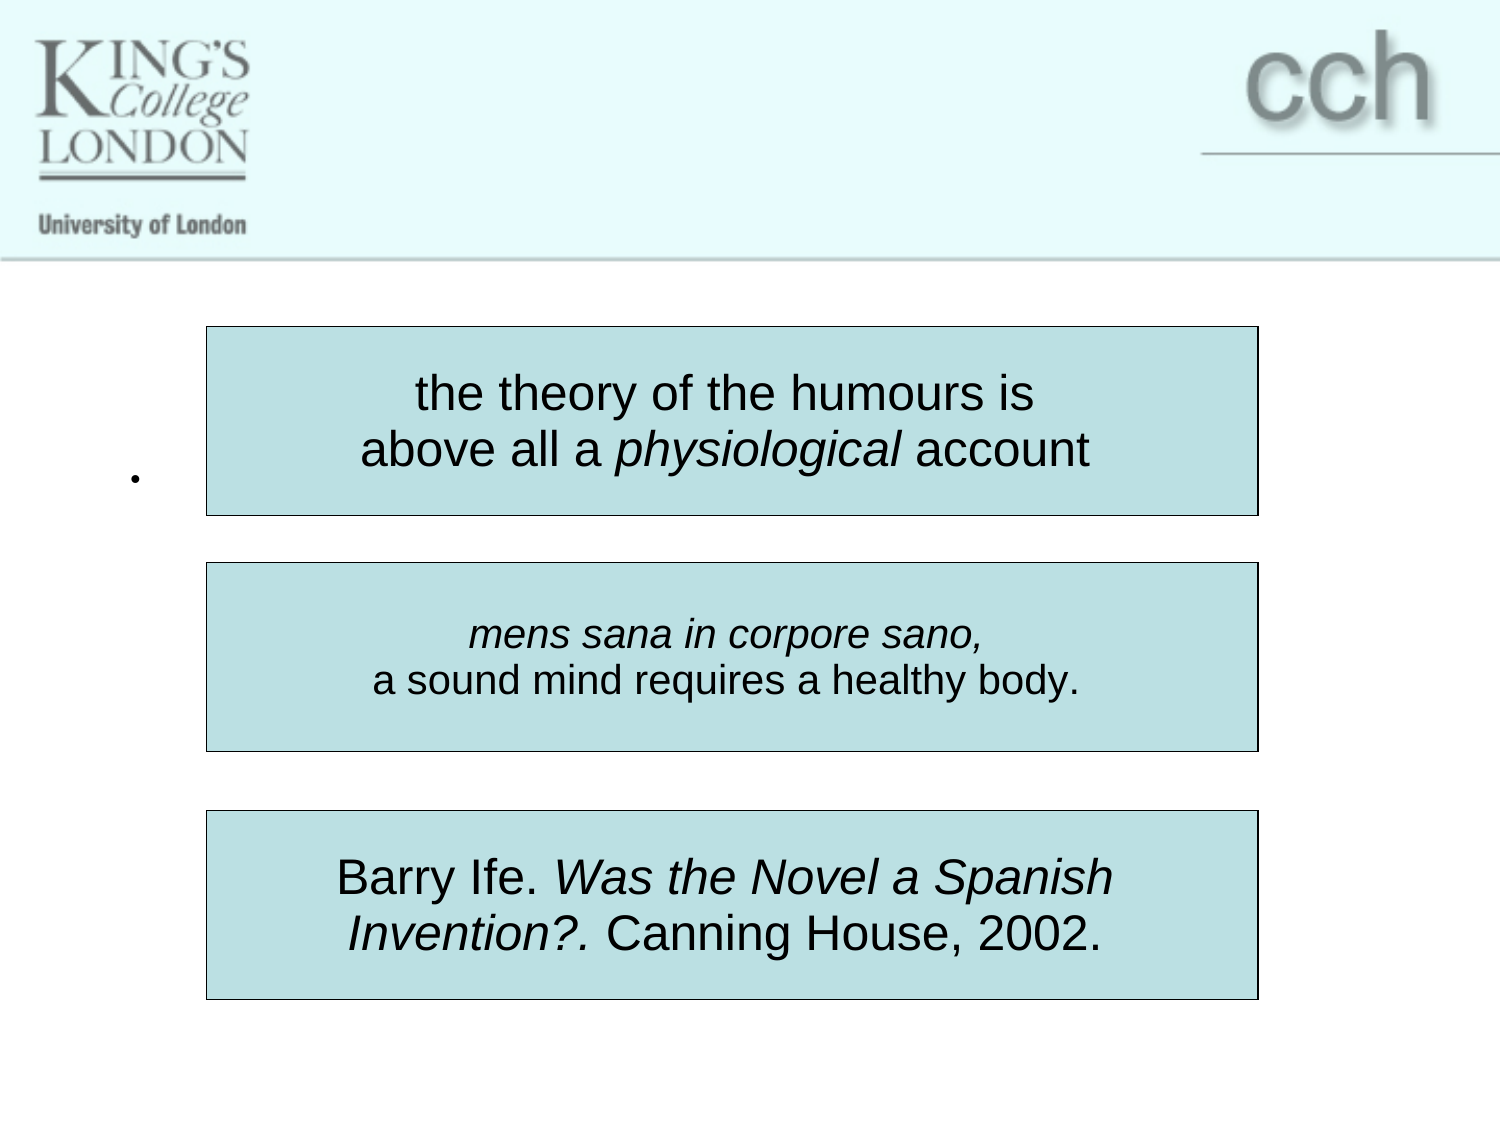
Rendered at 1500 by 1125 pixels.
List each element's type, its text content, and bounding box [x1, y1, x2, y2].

text_box the theory of the humours is above all a physiological account [206, 326, 1258, 516]
text_box Barry Ife. Was the Novel a Spanish Invention?. Canning House, 2002. [206, 810, 1258, 1000]
text_box mens sana in corpore sano, a sound mind requires a healthy body. [206, 562, 1258, 752]
list . [112, 324, 1388, 1001]
picture [0, 0, 1500, 1125]
